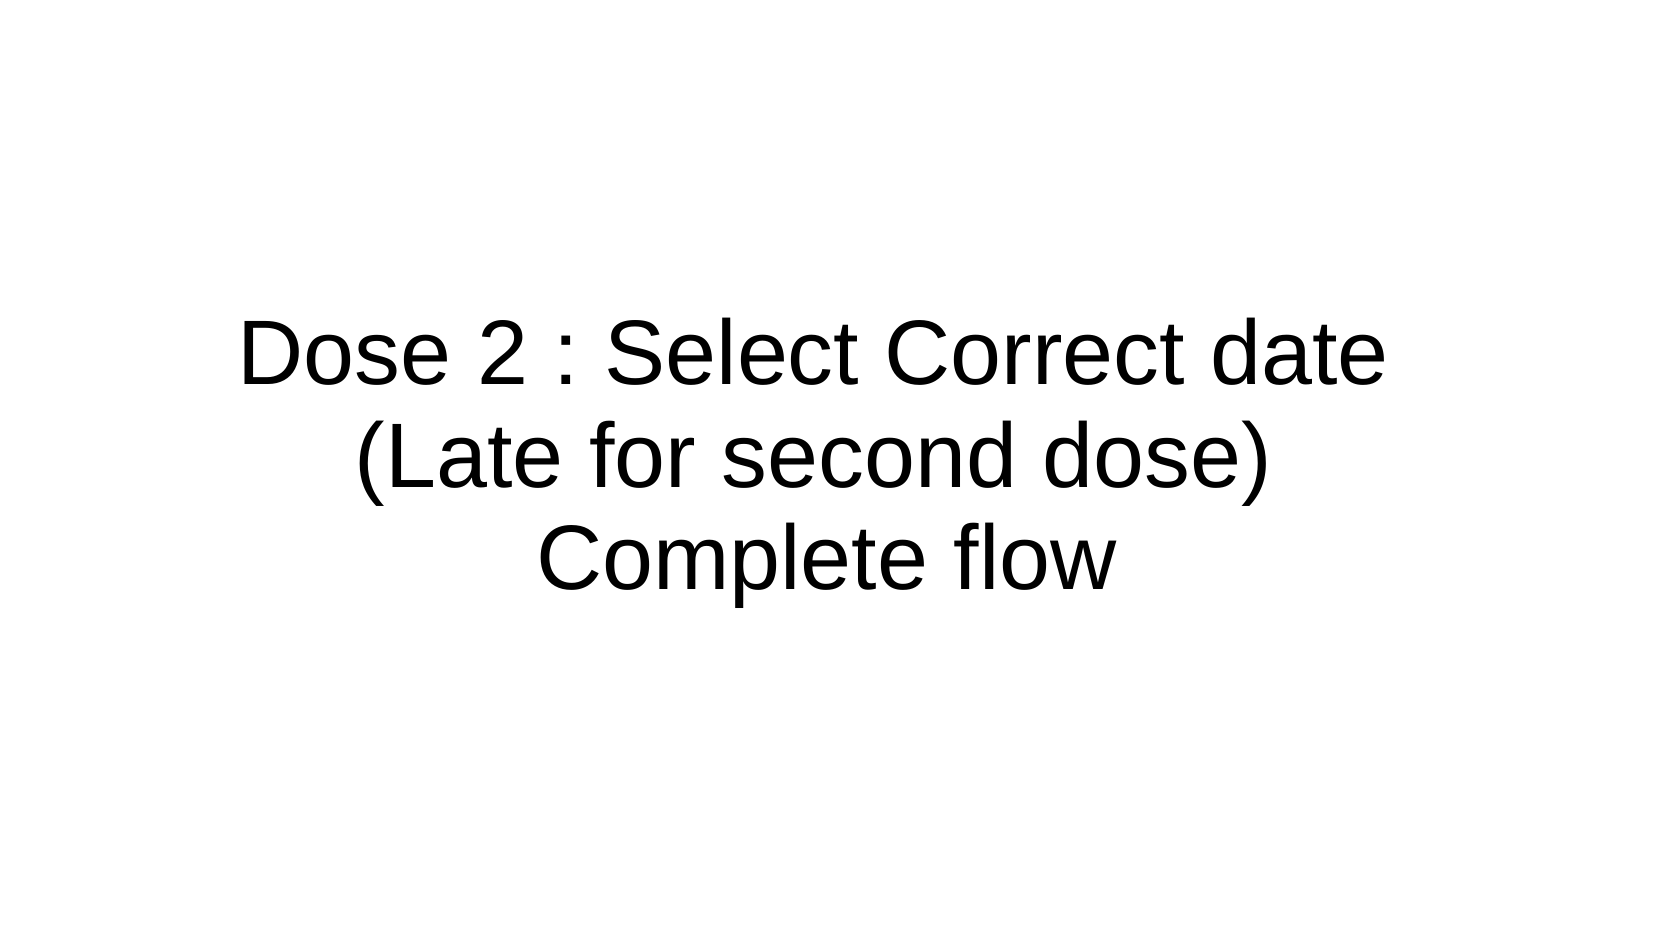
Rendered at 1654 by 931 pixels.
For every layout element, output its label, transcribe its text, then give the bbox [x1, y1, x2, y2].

title Dose 2 : Select Correct date (Late for second dose) Complete flow [82, 37, 1571, 875]
